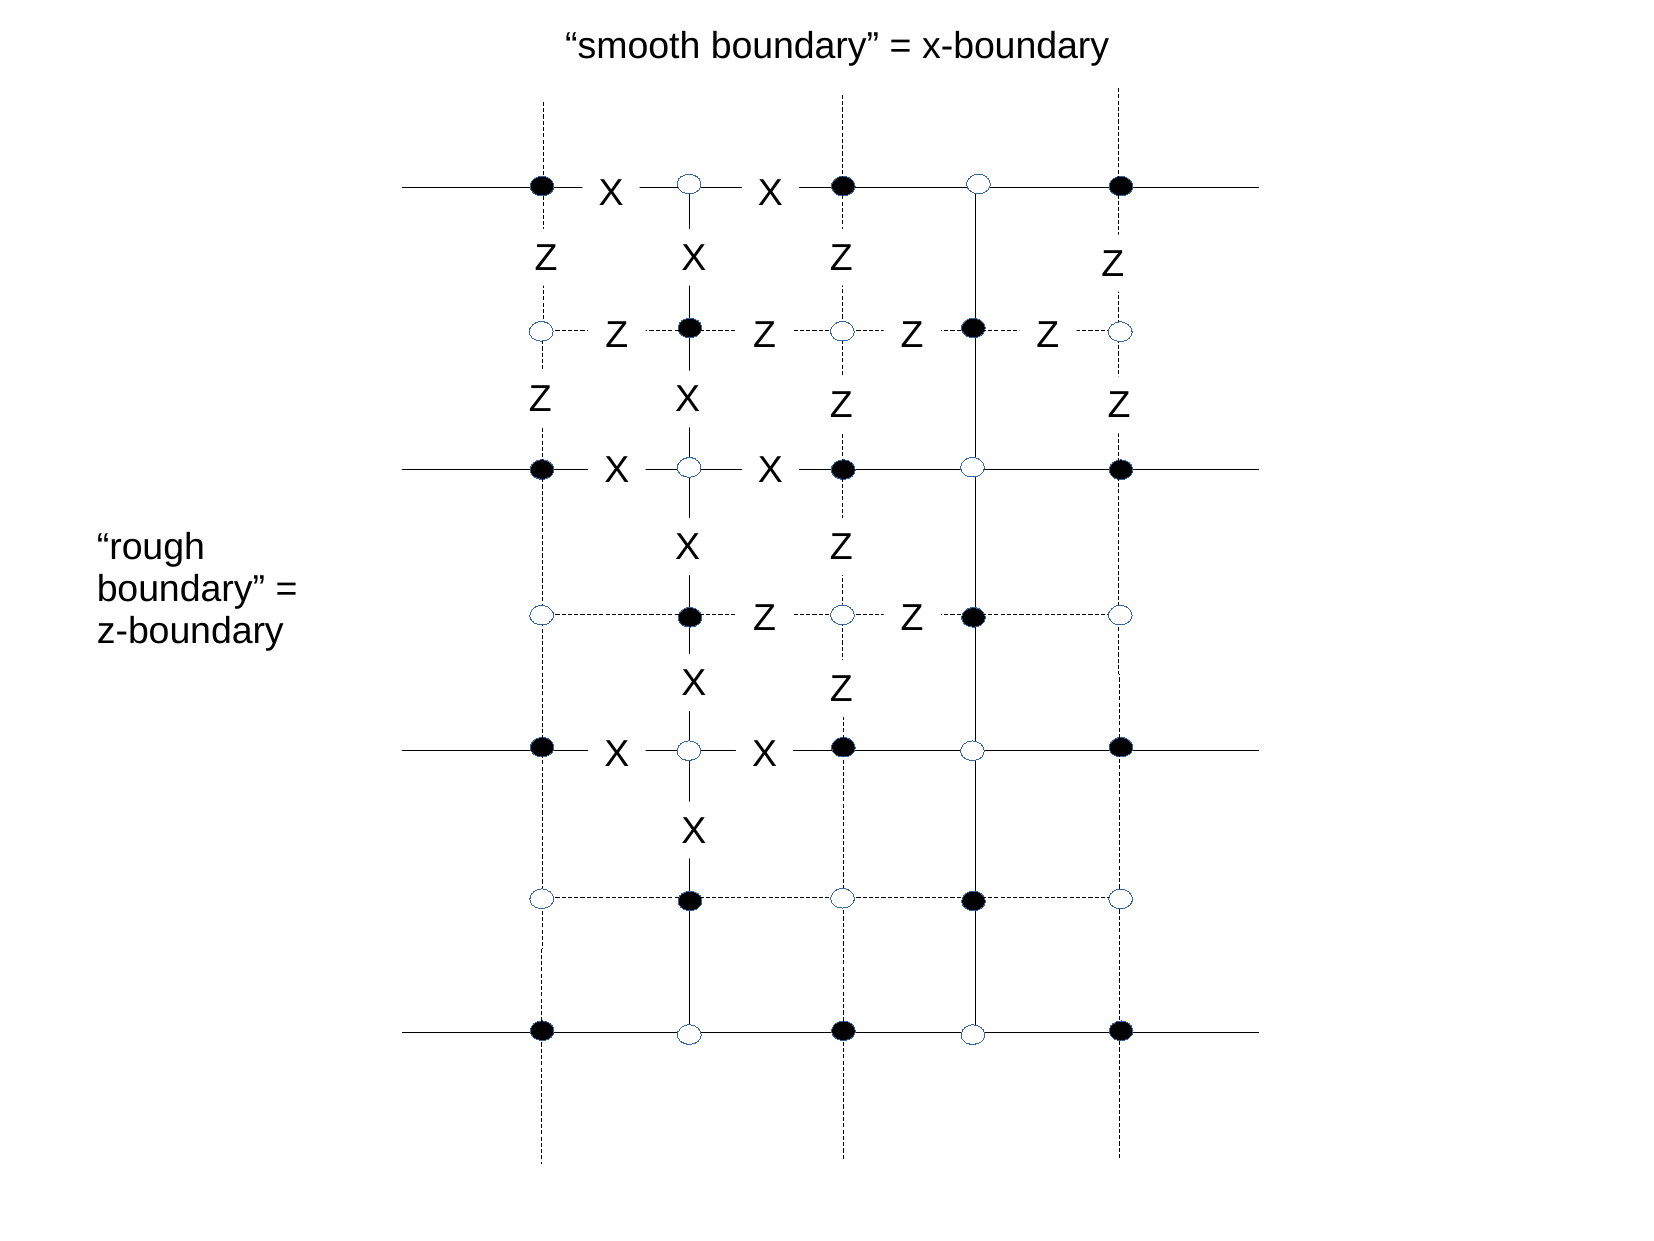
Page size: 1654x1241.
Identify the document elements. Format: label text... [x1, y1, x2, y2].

text_box X [665, 228, 723, 286]
text_box X [588, 724, 646, 782]
text_box [677, 740, 701, 761]
text_box X [735, 724, 794, 782]
text_box X [665, 654, 723, 711]
text_box [960, 740, 985, 761]
text_box [830, 888, 855, 909]
text_box [530, 176, 554, 196]
text_box [831, 1020, 856, 1041]
text_box [678, 318, 702, 338]
text_box Z [511, 370, 569, 428]
text_box Z [735, 589, 794, 646]
text_box X [741, 163, 800, 221]
text_box Z [812, 659, 870, 717]
text_box X [665, 801, 723, 859]
text_box [966, 174, 991, 194]
text_box X [659, 370, 717, 428]
text_box [530, 459, 554, 480]
text_box X [588, 441, 646, 499]
text_box Z [883, 589, 941, 646]
text_box [960, 457, 985, 477]
text_box [529, 888, 554, 909]
text_box [831, 459, 856, 480]
text_box Z [812, 518, 870, 576]
text_box [677, 1024, 702, 1045]
text_box [1108, 605, 1133, 625]
text_box [1109, 737, 1133, 757]
text_box [830, 321, 855, 341]
text_box Z [588, 305, 646, 363]
text_box [961, 891, 986, 911]
text_box [530, 737, 554, 757]
text_box [677, 174, 701, 194]
text_box [961, 1024, 985, 1045]
text_box Z [812, 228, 870, 286]
text_box [831, 176, 856, 196]
text_box Z [1084, 234, 1142, 292]
text_box Z [883, 305, 941, 363]
text_box Z [812, 376, 870, 434]
text_box [830, 604, 855, 625]
text_box [1109, 459, 1133, 480]
text_box Z [735, 305, 794, 363]
text_box [1109, 176, 1133, 196]
text_box [677, 457, 701, 478]
text_box [1109, 1020, 1133, 1041]
text_box X [582, 163, 640, 221]
text_box [831, 737, 856, 757]
text_box X [741, 441, 800, 499]
text_box [529, 605, 554, 625]
text_box [961, 607, 986, 628]
text_box [678, 891, 702, 911]
text_box [678, 607, 702, 628]
text_box Z [1019, 305, 1077, 363]
text_box [529, 321, 554, 342]
text_box “smooth boundary” = x-boundary [550, 17, 1197, 117]
text_box X [659, 518, 717, 576]
text_box Z [1090, 376, 1148, 434]
text_box [961, 318, 986, 338]
text_box “rough boundary” = z-boundary [82, 518, 363, 702]
text_box Z [517, 228, 575, 286]
text_box [1108, 321, 1133, 342]
text_box [530, 1020, 554, 1041]
text_box [1108, 889, 1133, 909]
